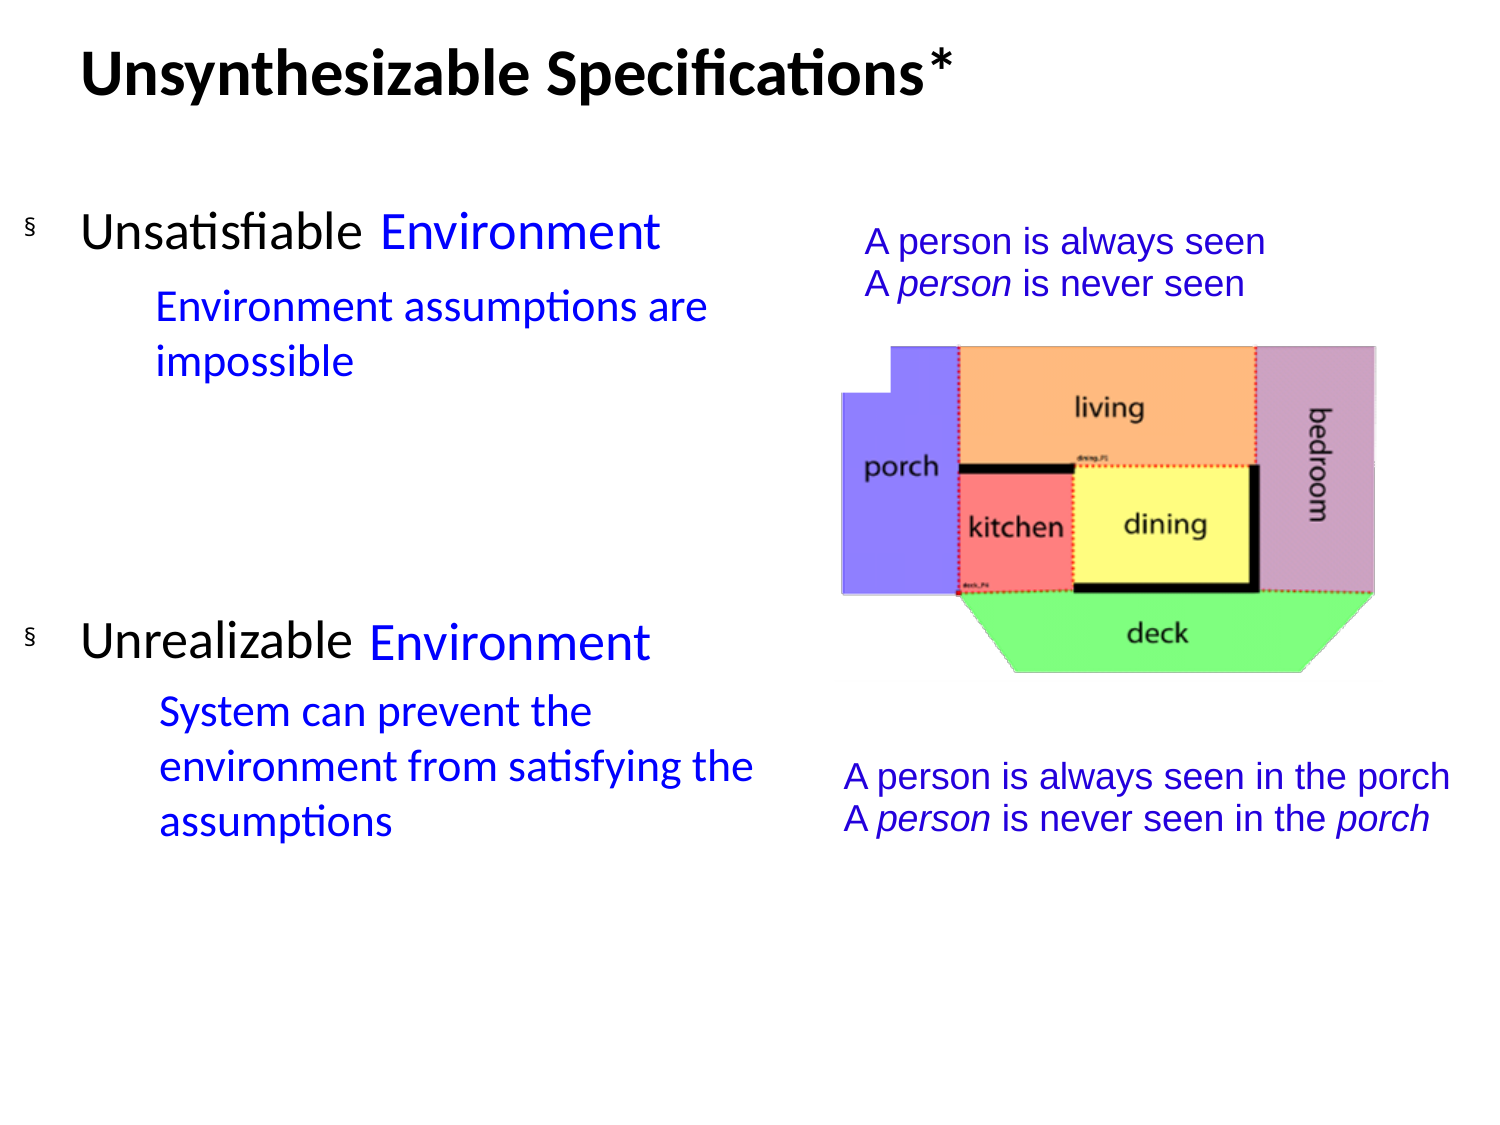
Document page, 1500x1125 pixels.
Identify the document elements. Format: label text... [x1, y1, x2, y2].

text_box Unsatisfiable System: System requirements cannot be fulfilled in any environment Unrealizable System: System requirements cannot be fulfilled in some admissible environment [9, 187, 822, 848]
text_box A person is always seen A person is never seen [849, 213, 1452, 313]
text_box Environment assumptions are impossible [140, 267, 891, 393]
text_box Environment [354, 599, 780, 680]
text_box System can prevent the environment from satisfying the assumptions [144, 673, 786, 854]
picture [833, 338, 1385, 683]
text_box A person is always seen in the porch A person is never seen in the porch [828, 747, 1500, 847]
text_box Environment [365, 187, 790, 268]
text_box Unsynthesizable Specifications* [65, 21, 975, 116]
